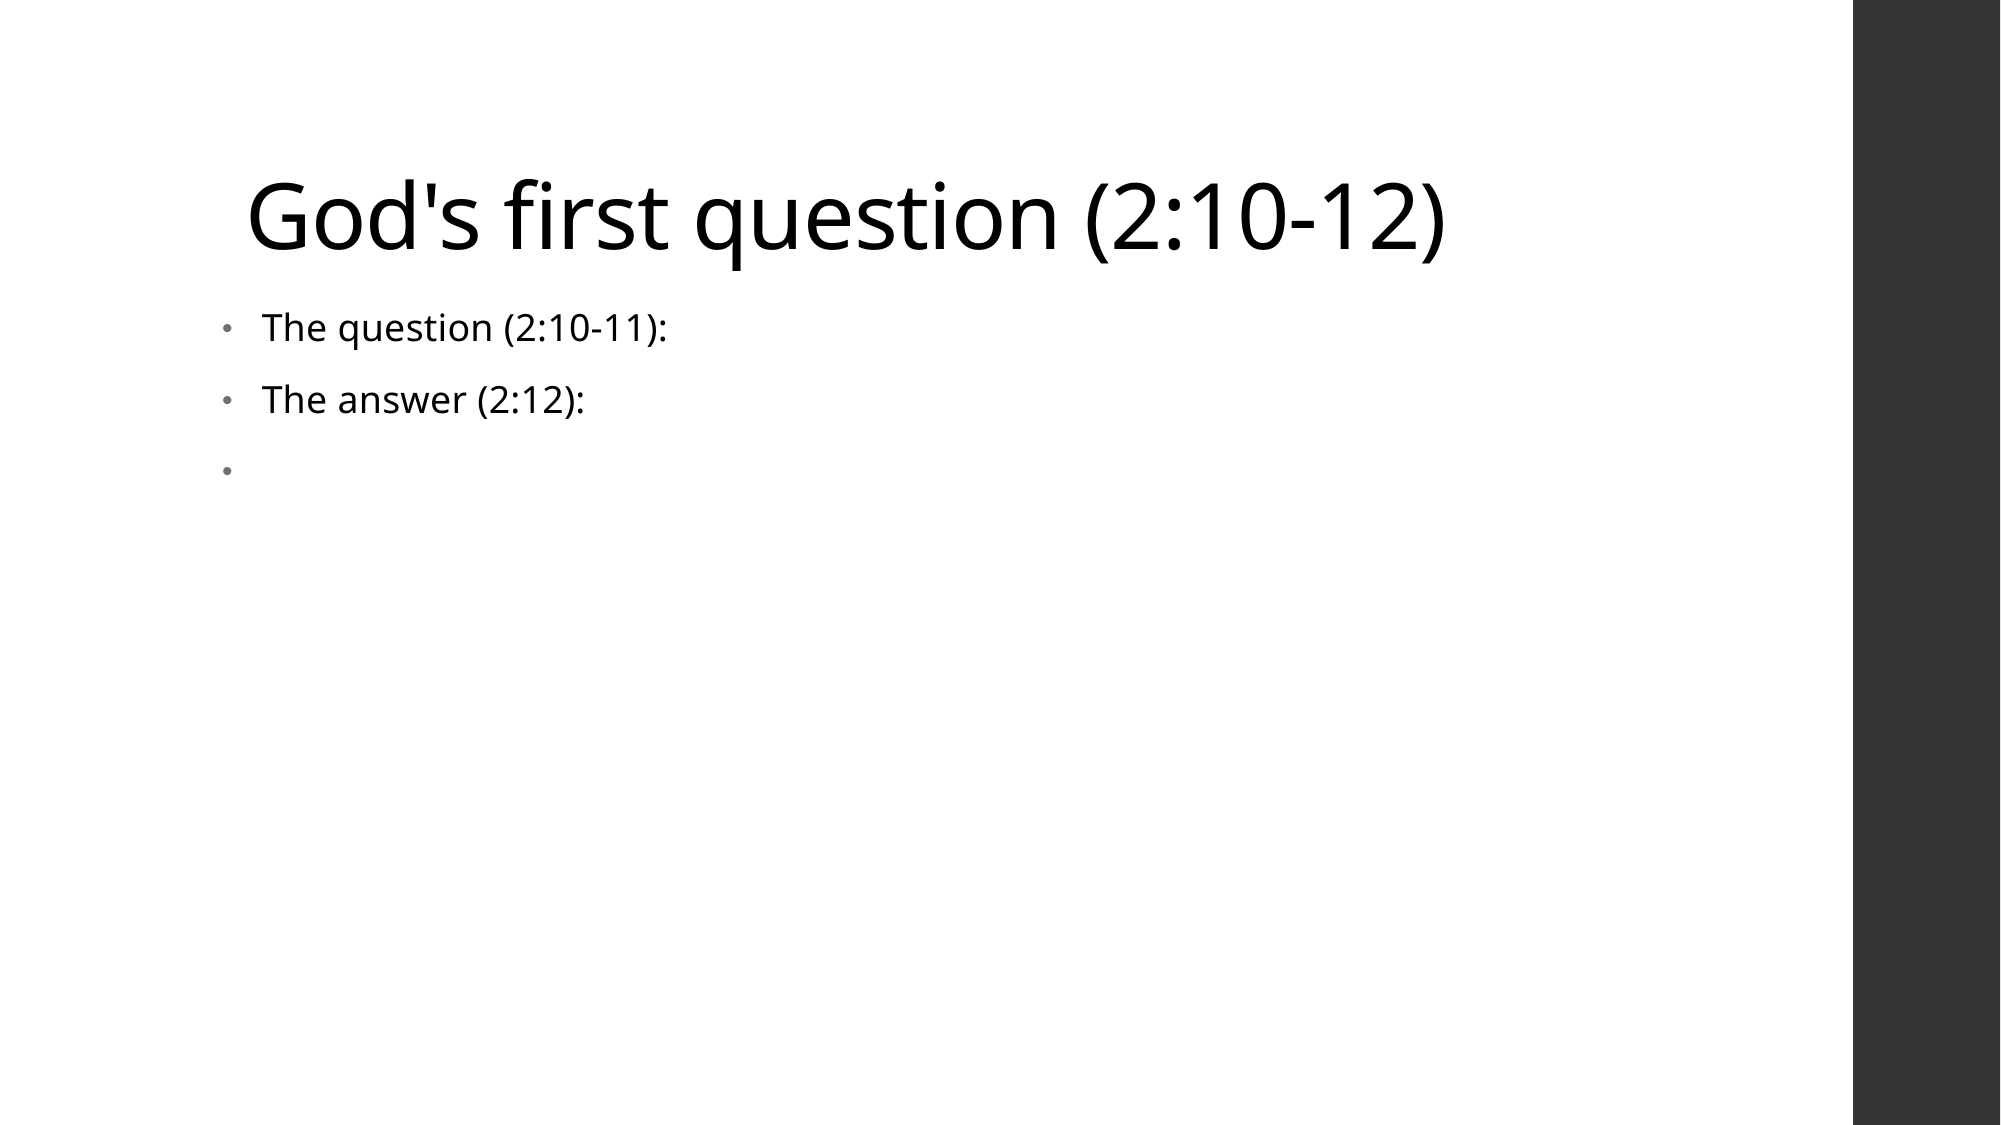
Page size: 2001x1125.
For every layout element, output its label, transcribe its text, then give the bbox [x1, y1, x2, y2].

title God's first question (2:10-12) [206, 60, 1797, 278]
list The question (2:10-11): The answer (2:12): [206, 299, 1617, 1014]
